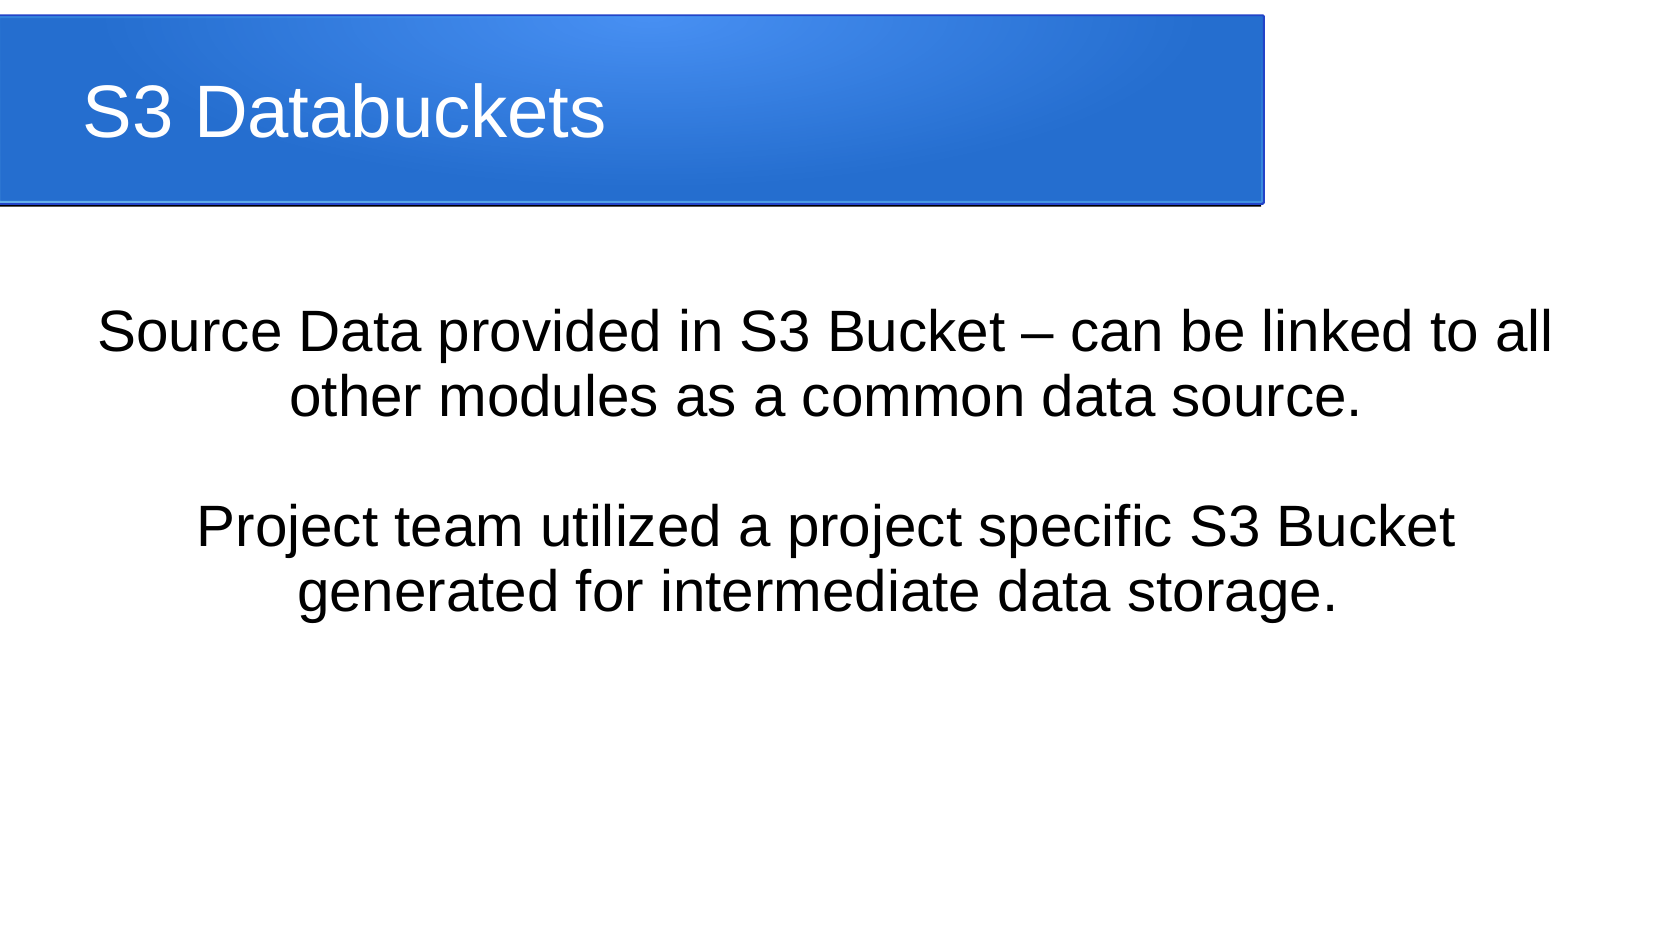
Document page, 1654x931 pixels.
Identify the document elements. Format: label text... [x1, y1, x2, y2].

title S3 Databuckets [82, 35, 1235, 189]
subtitle Source Data provided in S3 Bucket – can be linked to all other modules as a common data source. Project team utilized a project specific S3 Bucket generated for intermediate data storage. [82, 224, 1571, 764]
